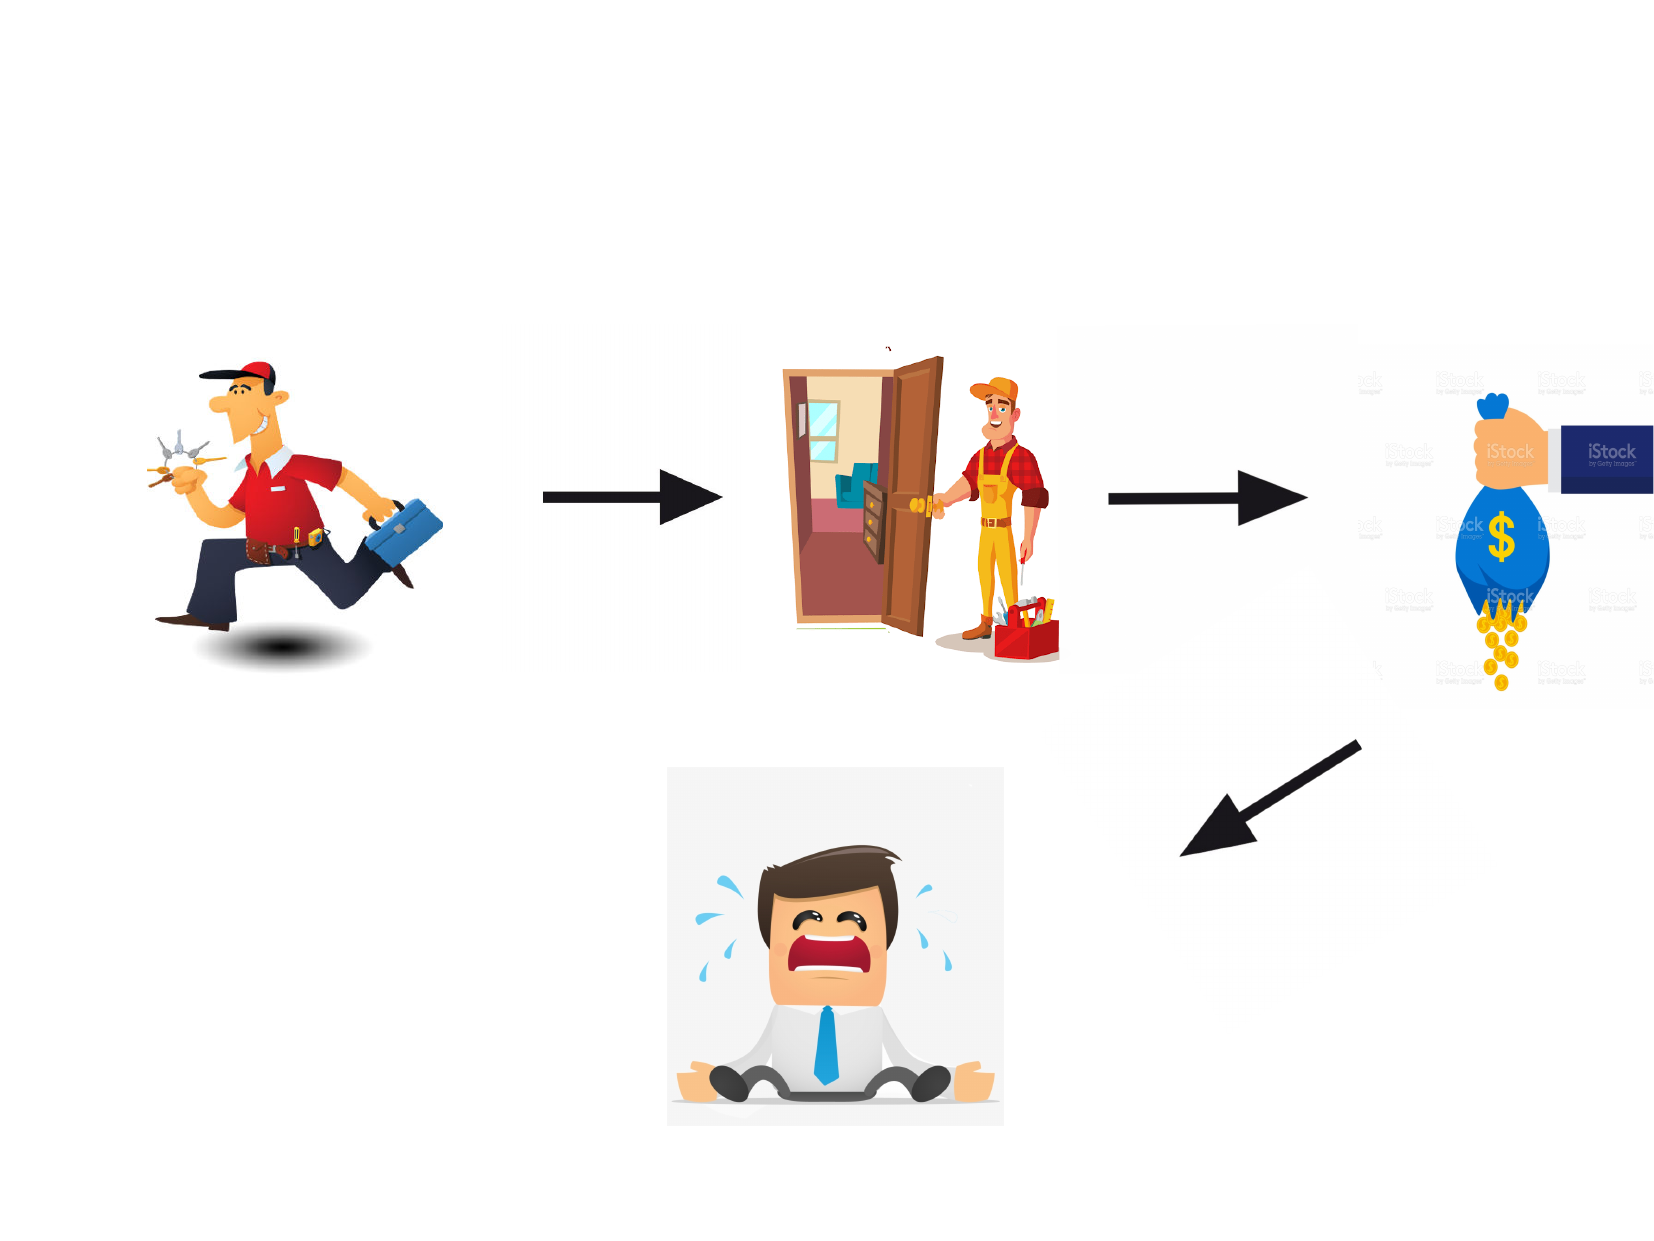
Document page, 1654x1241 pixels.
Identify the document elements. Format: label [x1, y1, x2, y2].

picture [667, 767, 1004, 1126]
picture [498, 282, 1654, 1034]
picture [147, 324, 443, 685]
